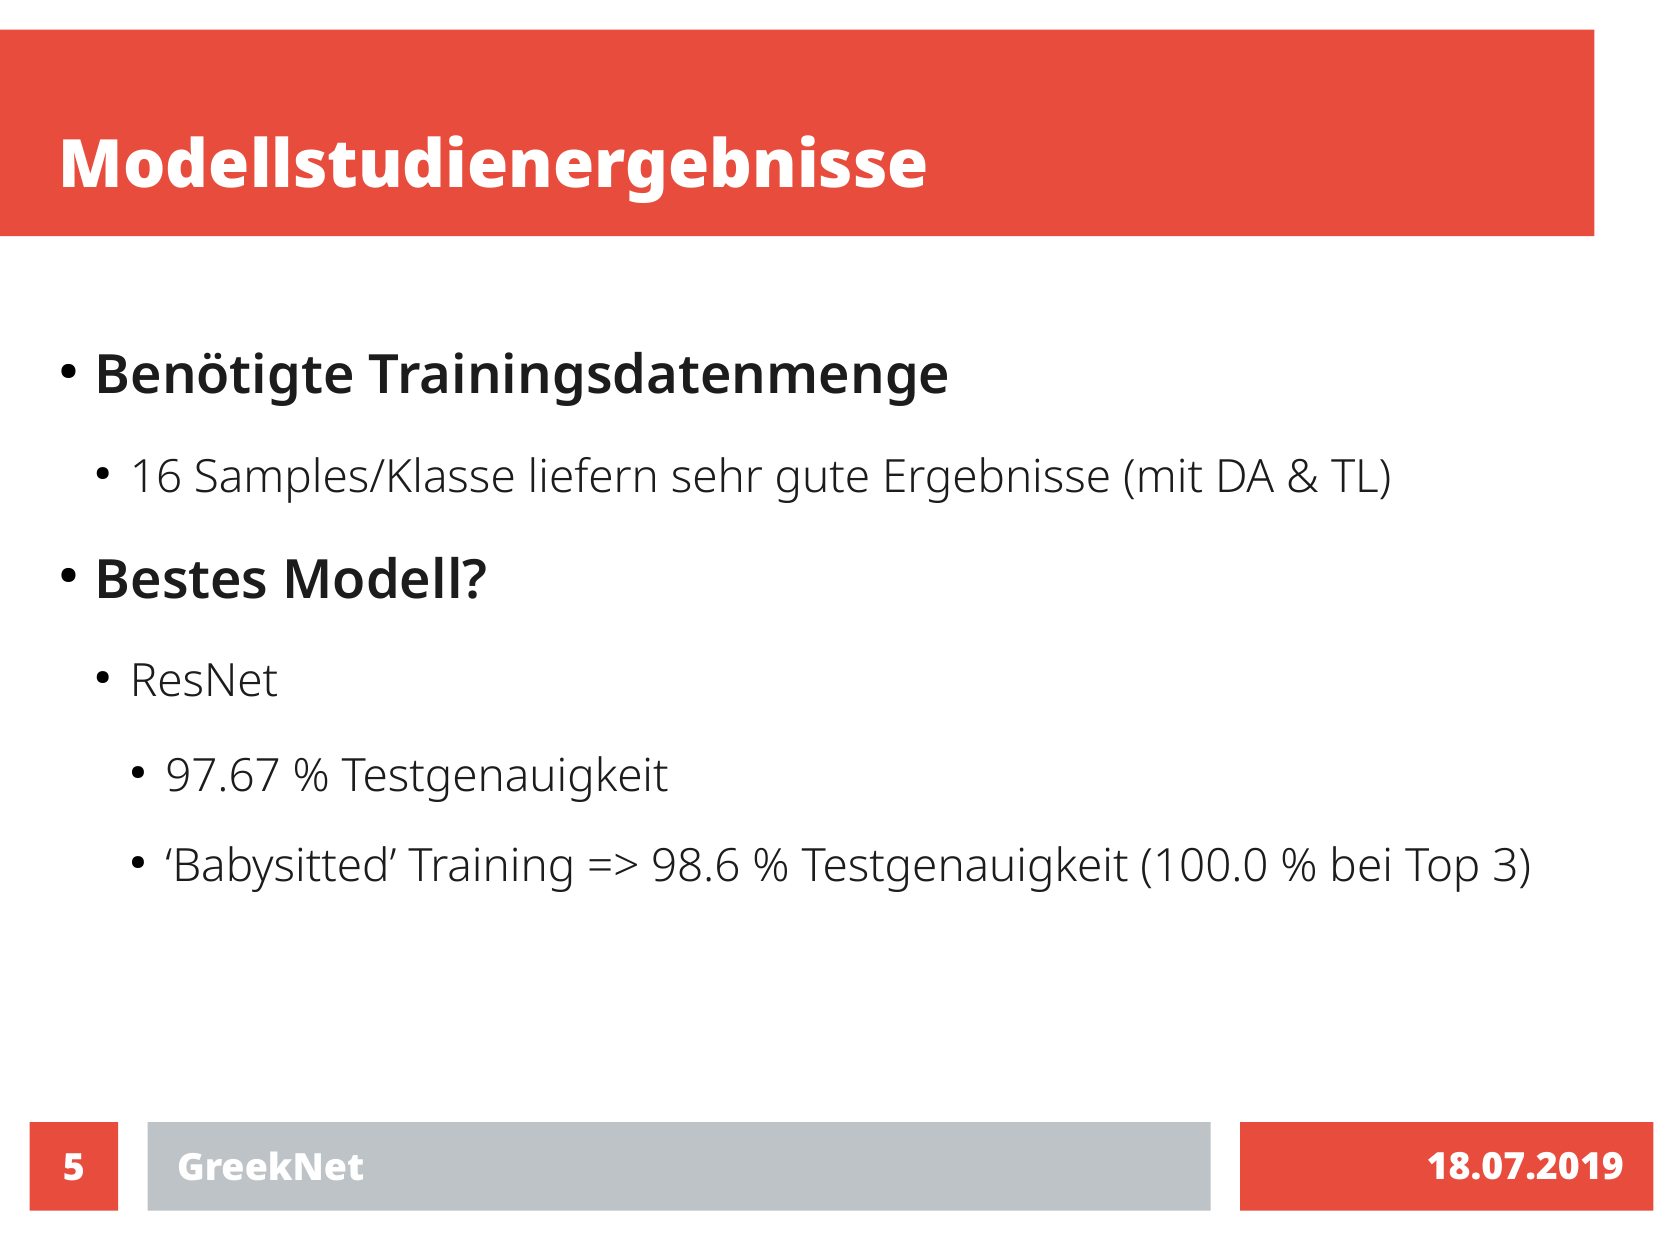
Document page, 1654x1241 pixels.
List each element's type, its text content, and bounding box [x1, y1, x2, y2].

list Benötigte Trainingsdatenmenge 16 Samples/Klasse liefern sehr gute Ergebnisse (mit DA & TL) Bestes Modell? ResNet 97.67 % Testgenauigkeit ‘Babysitted’ Training => 98.6 % Testgenauigkeit (100.0 % bei Top 3) [59, 324, 1565, 1081]
title Modellstudienergebnisse [59, 59, 1595, 207]
